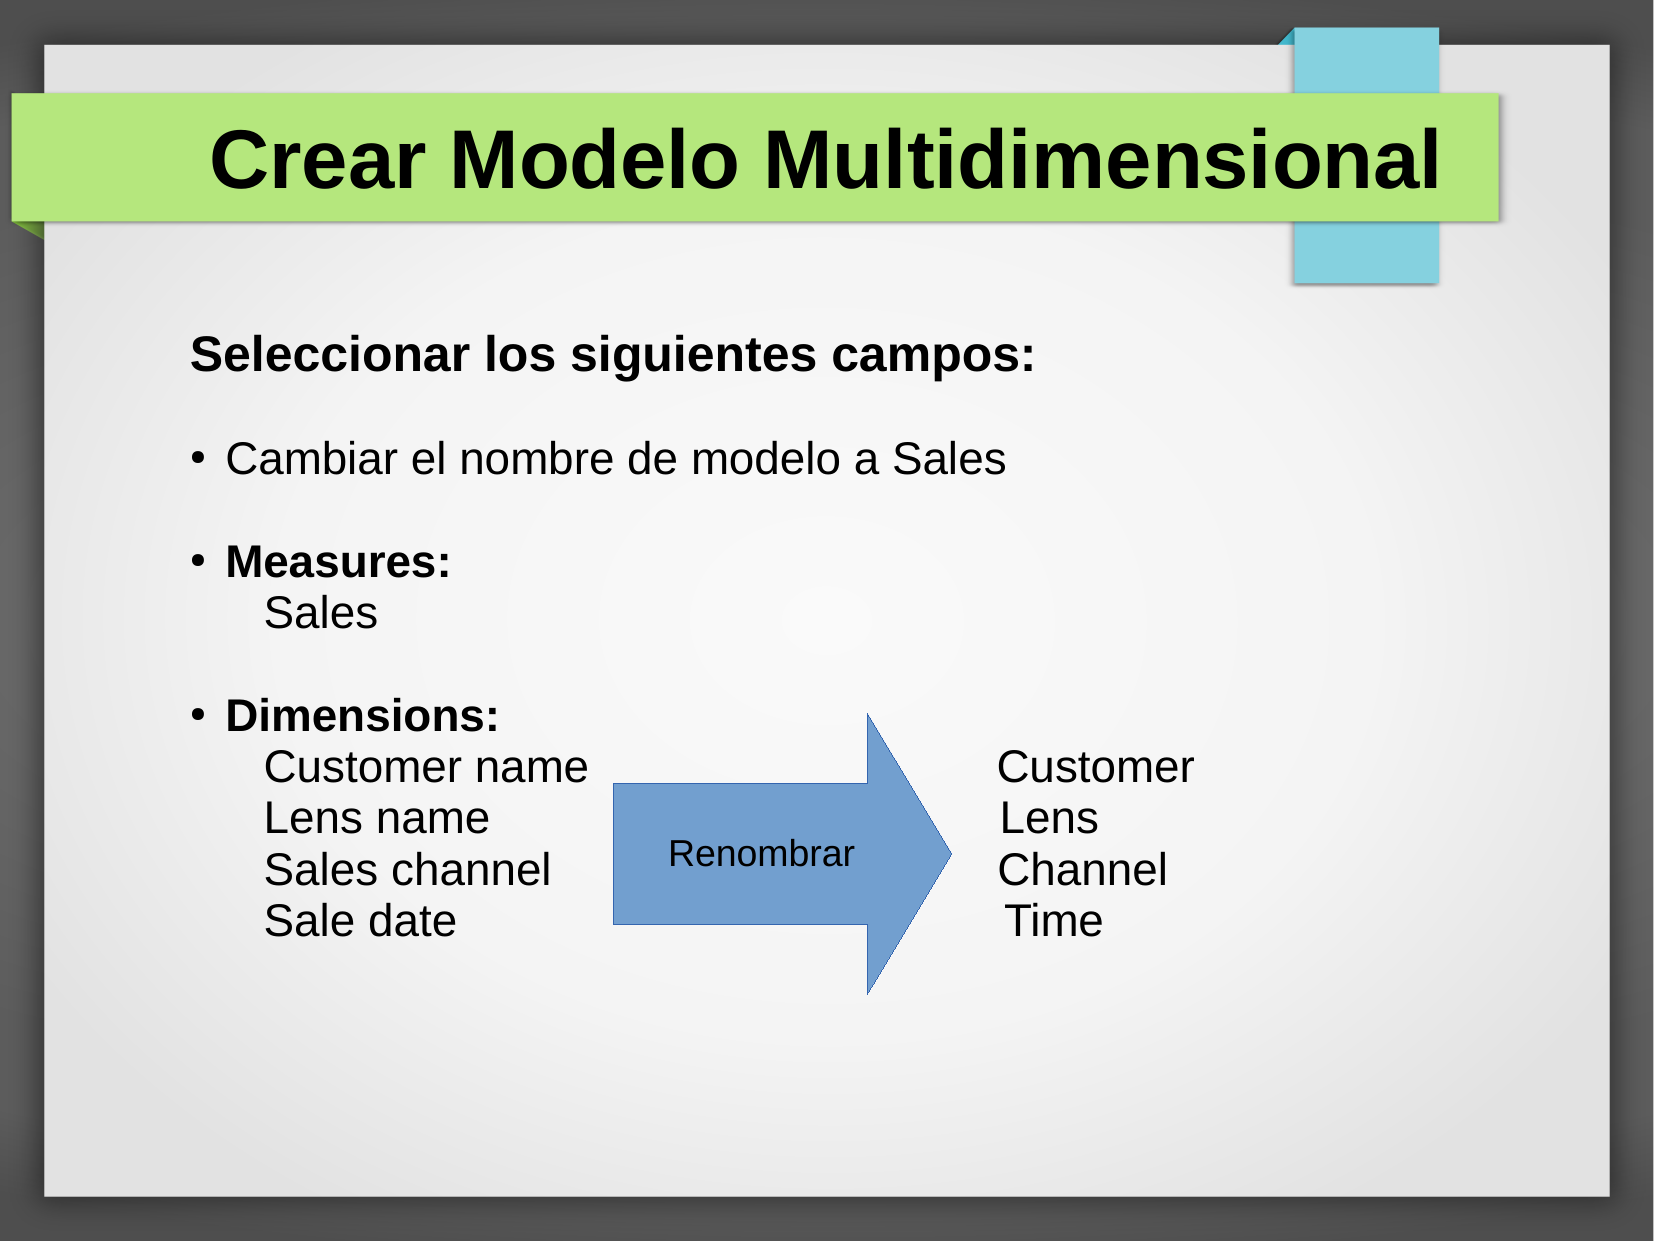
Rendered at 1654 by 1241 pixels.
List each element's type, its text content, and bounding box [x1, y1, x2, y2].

picture [0, 0, 1654, 1241]
title Crear Modelo Multidimensional [70, 106, 1583, 213]
text_box Renombrar [613, 713, 952, 995]
text_box Seleccionar los siguientes campos: Cambiar el nombre de modelo a Sales Measures: Sales Dimensions: Customer name Customer Lens name Lens Sales channel Channel Sale date Time [175, 318, 1536, 996]
